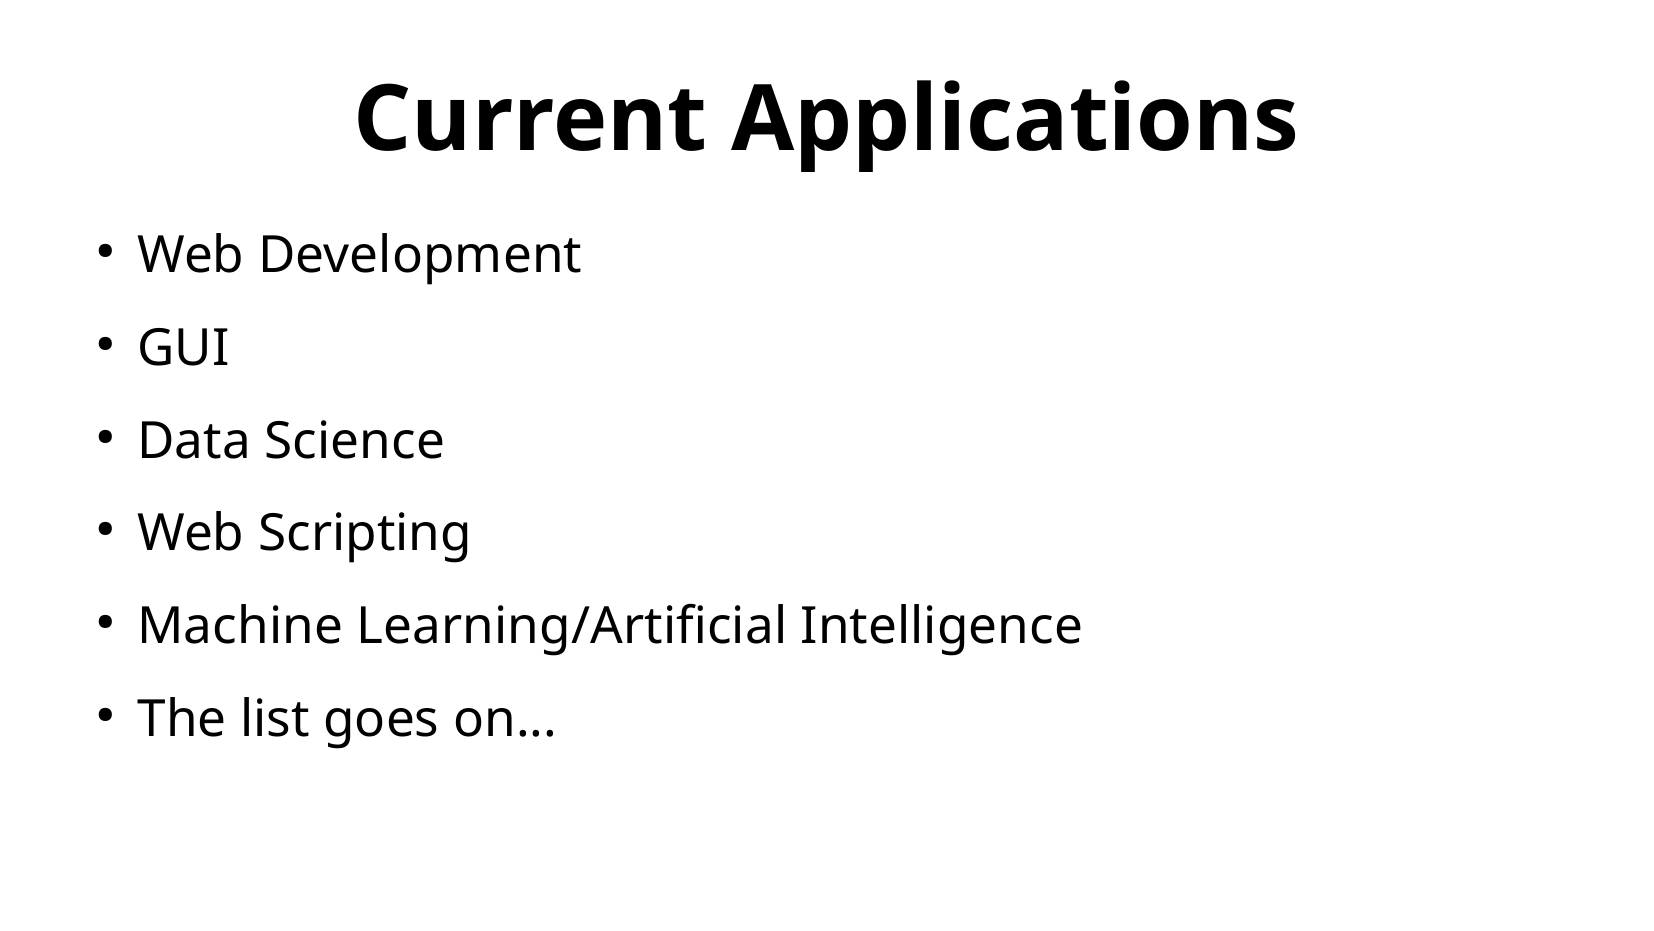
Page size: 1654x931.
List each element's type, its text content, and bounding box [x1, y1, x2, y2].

list Web Development GUI Data Science Web Scripting Machine Learning/Artificial Intelligence The list goes on... [82, 217, 1571, 758]
title Current Applications [82, 37, 1571, 193]
